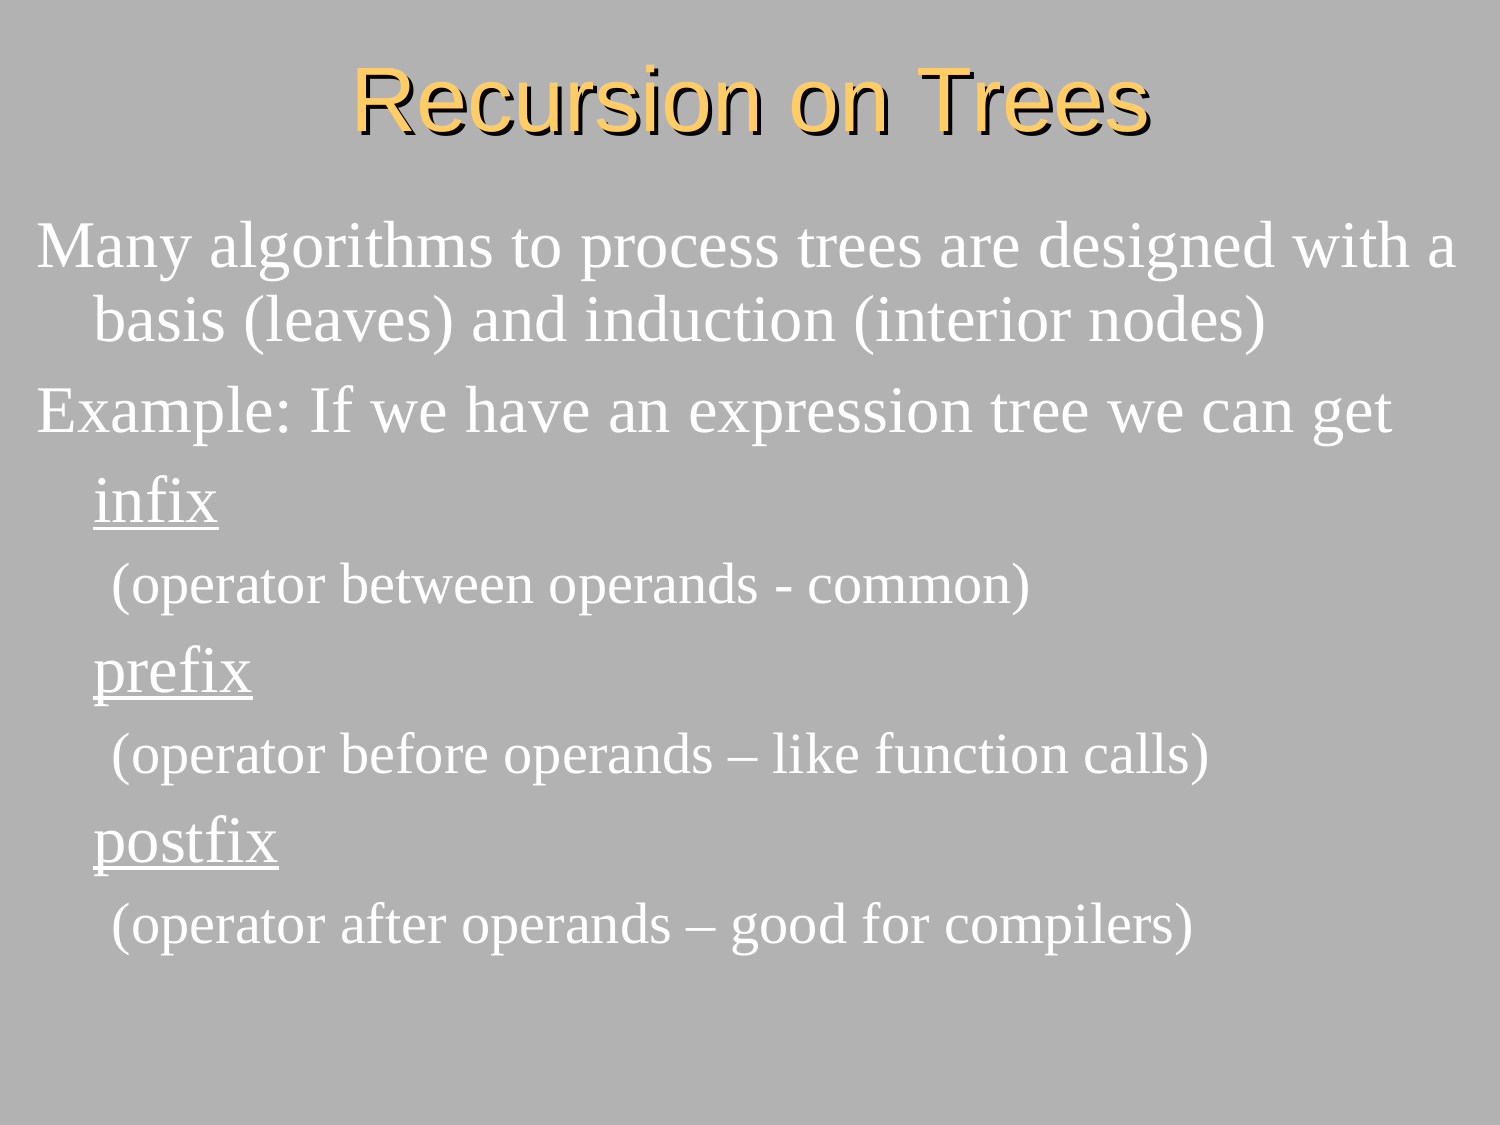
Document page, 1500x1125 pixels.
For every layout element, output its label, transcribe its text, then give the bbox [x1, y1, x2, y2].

title Recursion on Trees [22, 37, 1480, 163]
list Many algorithms to process trees are designed with a basis (leaves) and induction (interior nodes) Example: If we have an expression tree we can get infix (operator between operands - common) prefix (operator before operands – like function calls) postfix (operator after operands – good for compilers) [22, 200, 1482, 1026]
